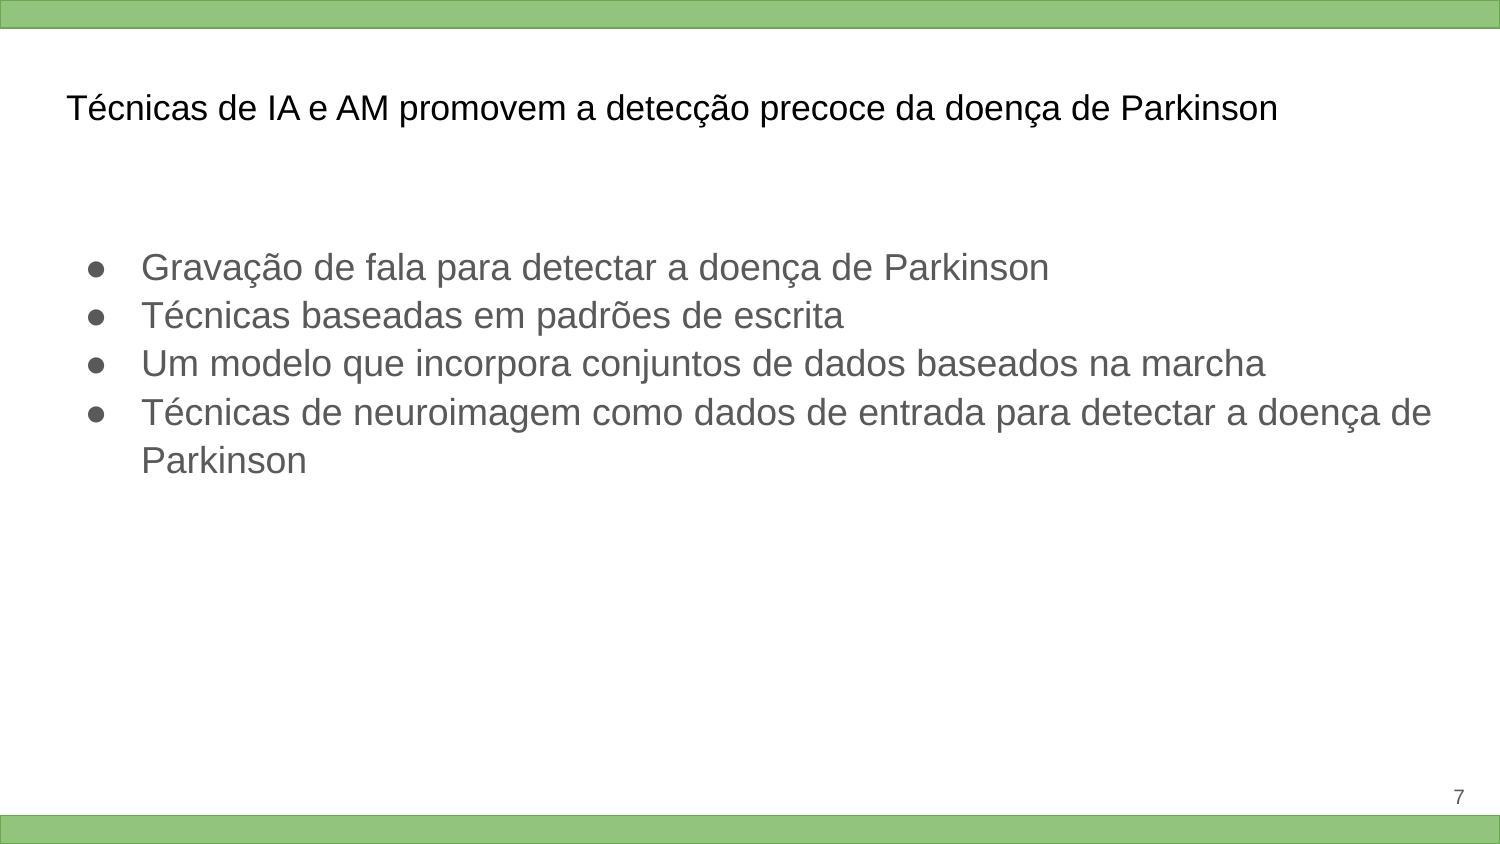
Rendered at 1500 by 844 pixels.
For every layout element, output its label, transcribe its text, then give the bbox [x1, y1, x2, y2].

text_box [0, 0, 1500, 28]
list Gravação de fala para detectar a doença de Parkinson Técnicas baseadas em padrões de escrita Um modelo que incorpora conjuntos de dados baseados na marcha Técnicas de neuroimagem como dados de entrada para detectar a doença de Parkinson [51, 225, 1449, 750]
text_box [0, 815, 1500, 844]
title Técnicas de IA e AM promovem a detecção precoce da doença de Parkinson [51, 72, 1449, 167]
slide_number <number> [1389, 764, 1480, 830]
